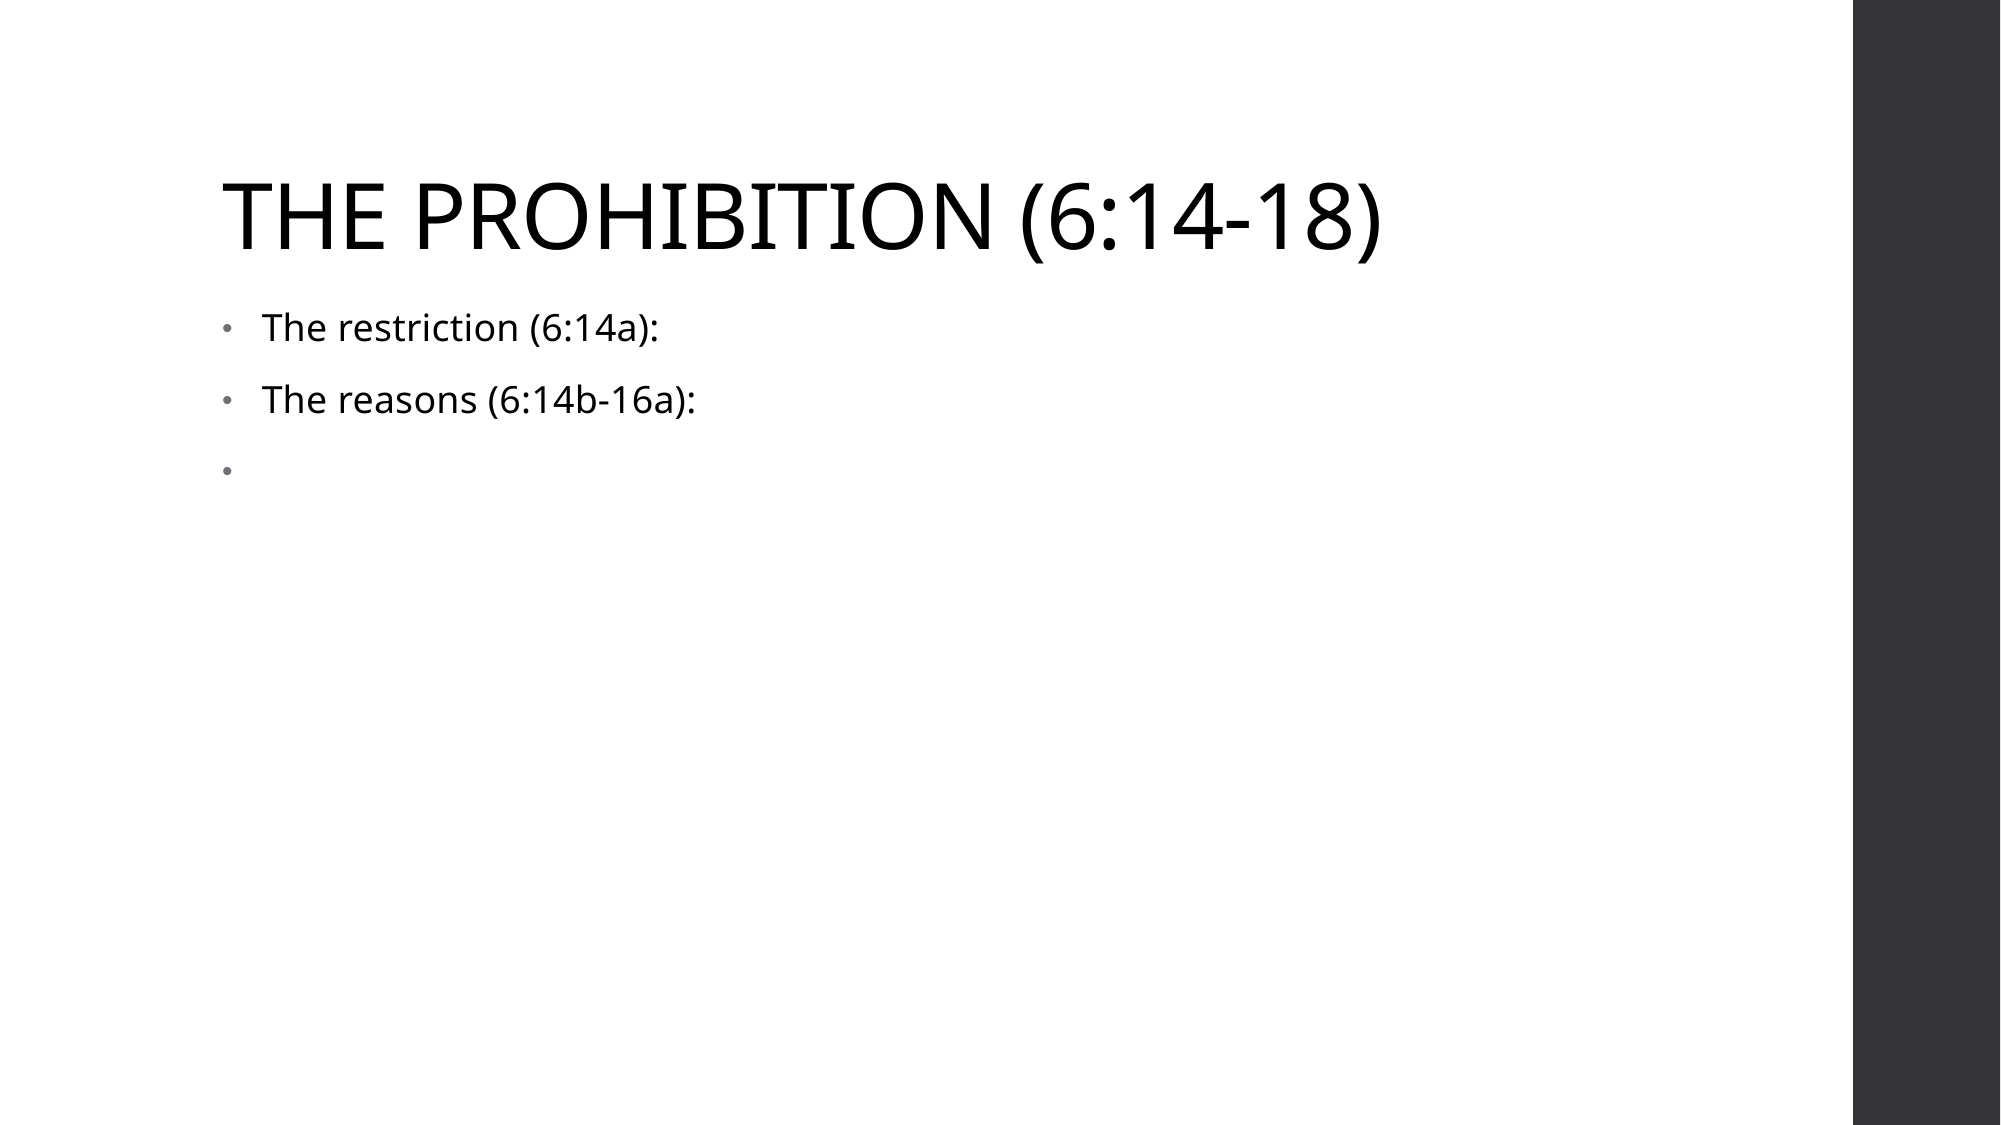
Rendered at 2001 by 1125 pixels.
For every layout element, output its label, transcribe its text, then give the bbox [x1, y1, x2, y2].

list The restriction (6:14a): The reasons (6:14b-16a): [206, 299, 1617, 1014]
title THE PROHIBITION (6:14-18) [206, 60, 1797, 278]
